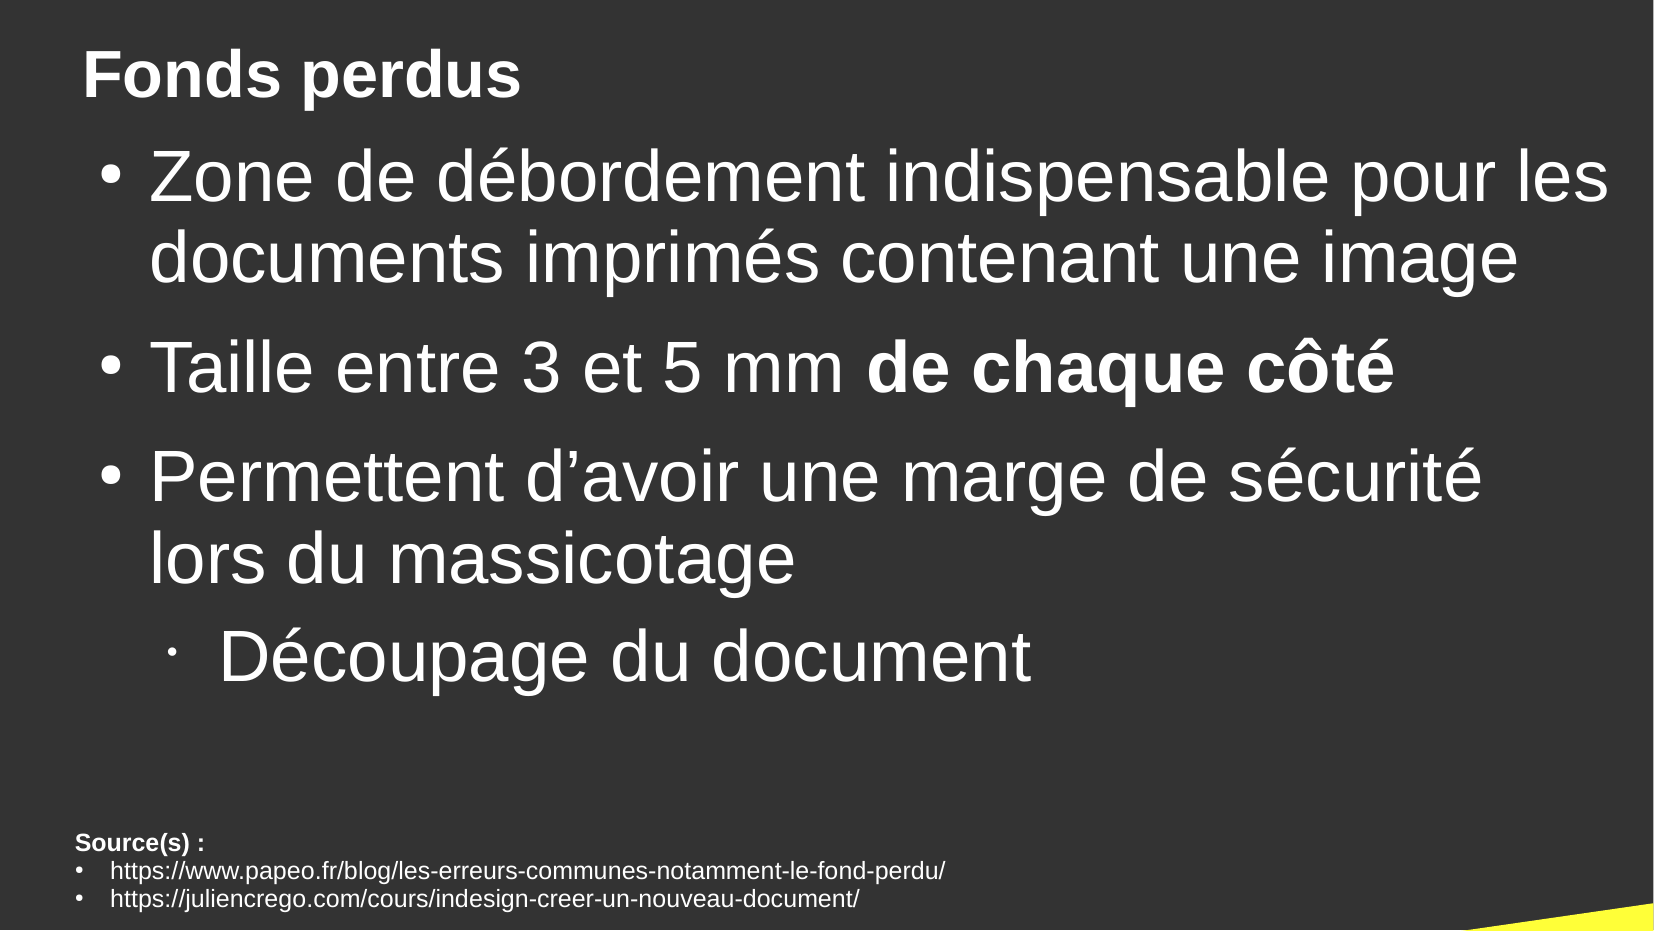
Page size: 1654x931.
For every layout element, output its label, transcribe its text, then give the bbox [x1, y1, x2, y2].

title Fonds perdus [82, 37, 1571, 122]
text_box [1461, 903, 1654, 931]
text_box Source(s) : https://www.papeo.fr/blog/les-erreurs-communes-notamment-le-fond-perdu/ https://juliencrego.com/cours/indesign-creer-un-nouveau-document/ [60, 821, 1546, 921]
list Zone de débordement indispensable pour les documents imprimés contenant une image Taille entre 3 et 5 mm de chaque côté Permettent d’avoir une marge de sécurité lors du massicotage Découpage du document [80, 135, 1620, 777]
